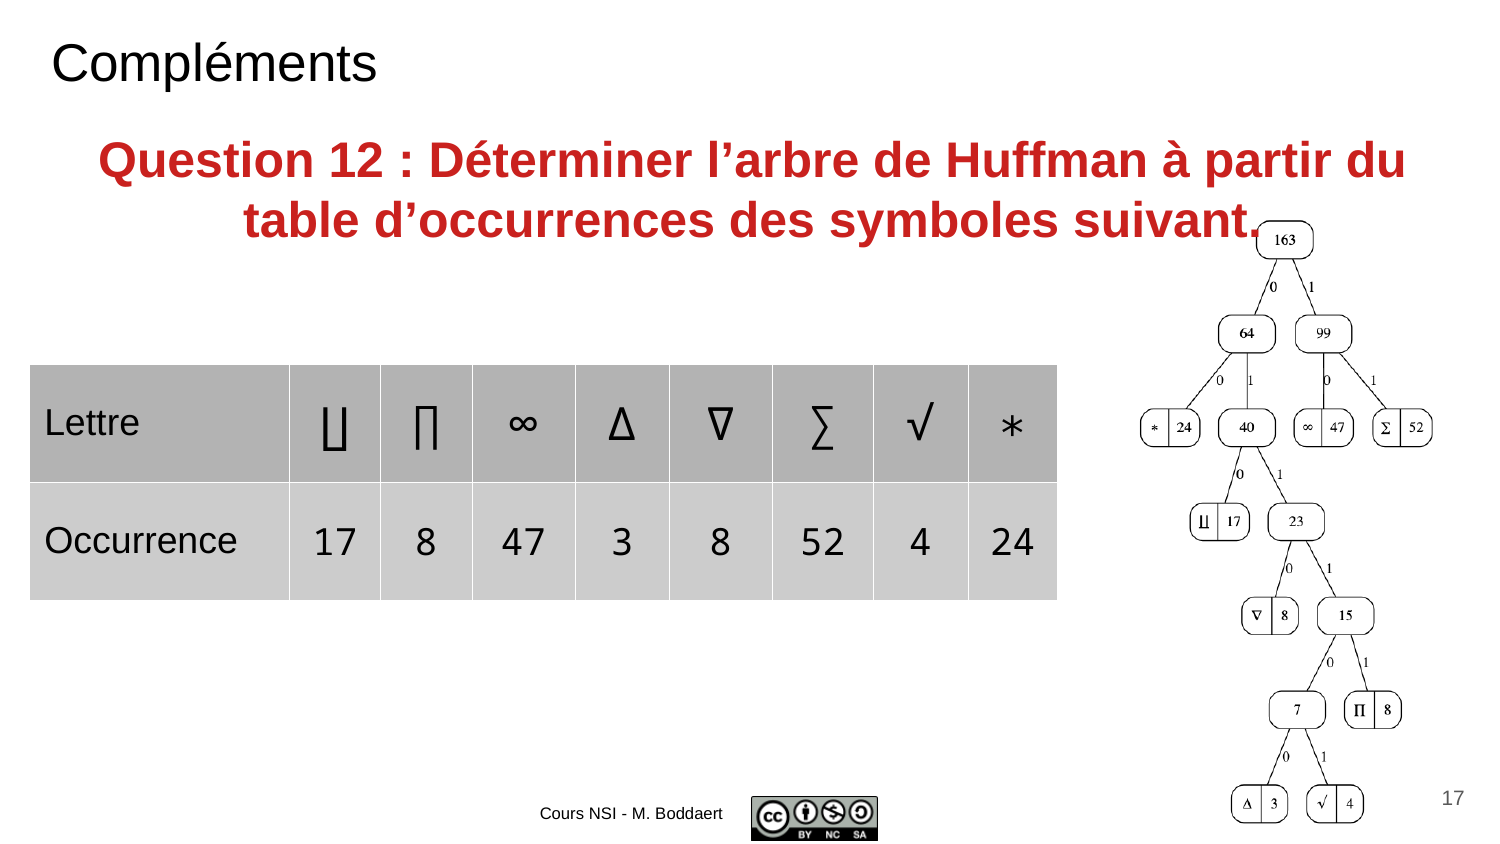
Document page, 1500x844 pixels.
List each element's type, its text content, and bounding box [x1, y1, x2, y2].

table_header ∇ [670, 365, 772, 482]
table_cell 8 [381, 483, 472, 600]
table_header ∞ [473, 365, 575, 482]
title Compléments [51, 13, 1449, 108]
table_header Lettre [30, 365, 289, 482]
table_cell 47 [473, 483, 575, 600]
table_header ∐ [290, 365, 380, 482]
table_cell 24 [969, 483, 1057, 600]
picture [1136, 237, 1436, 827]
table_cell Occurrence [30, 483, 289, 600]
table_header √ [874, 365, 968, 482]
picture [751, 796, 878, 841]
text_box Question 12 : Déterminer l’arbre de Huffman à partir du table d’occurrences des symboles suivant. [29, 120, 1477, 237]
table_cell 17 [290, 483, 380, 600]
table_header ∗ [969, 365, 1057, 482]
table_cell 52 [773, 483, 873, 600]
slide_number <numéro> [1389, 764, 1480, 830]
table_cell 8 [670, 483, 772, 600]
table_cell 3 [576, 483, 669, 600]
table_header ∏ [381, 365, 472, 482]
table_header ∑ [773, 365, 873, 482]
table_cell 4 [874, 483, 968, 600]
table_header ∆ [576, 365, 669, 482]
